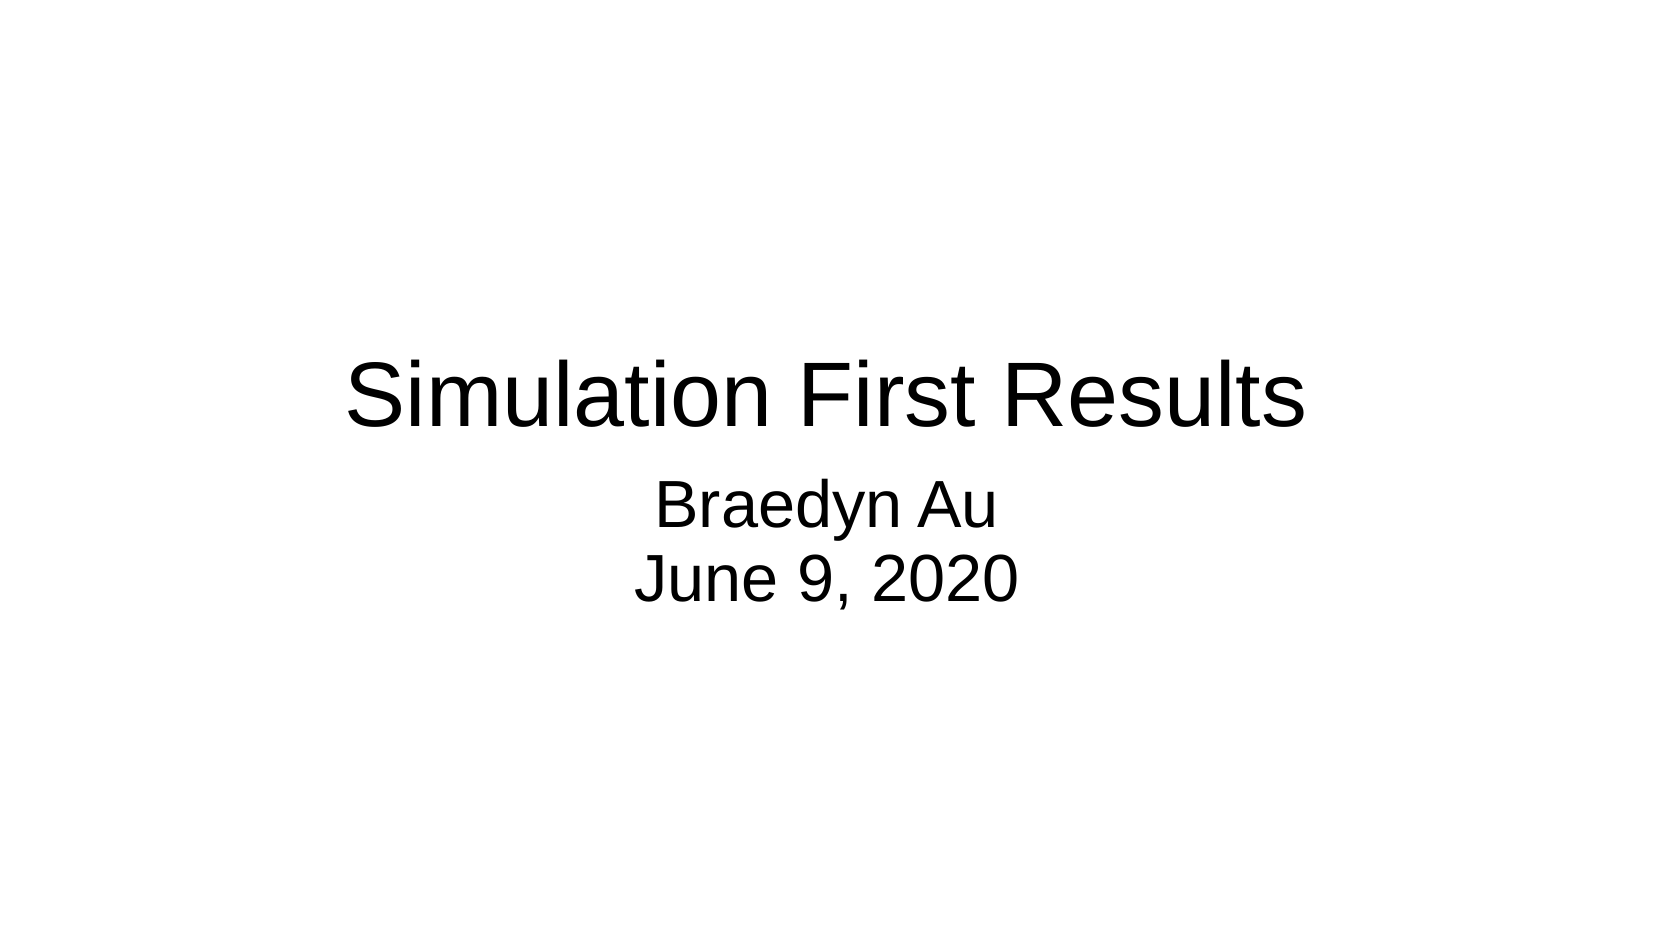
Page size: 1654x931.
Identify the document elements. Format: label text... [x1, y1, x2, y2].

subtitle Braedyn Au June 9, 2020 [82, 271, 1571, 812]
